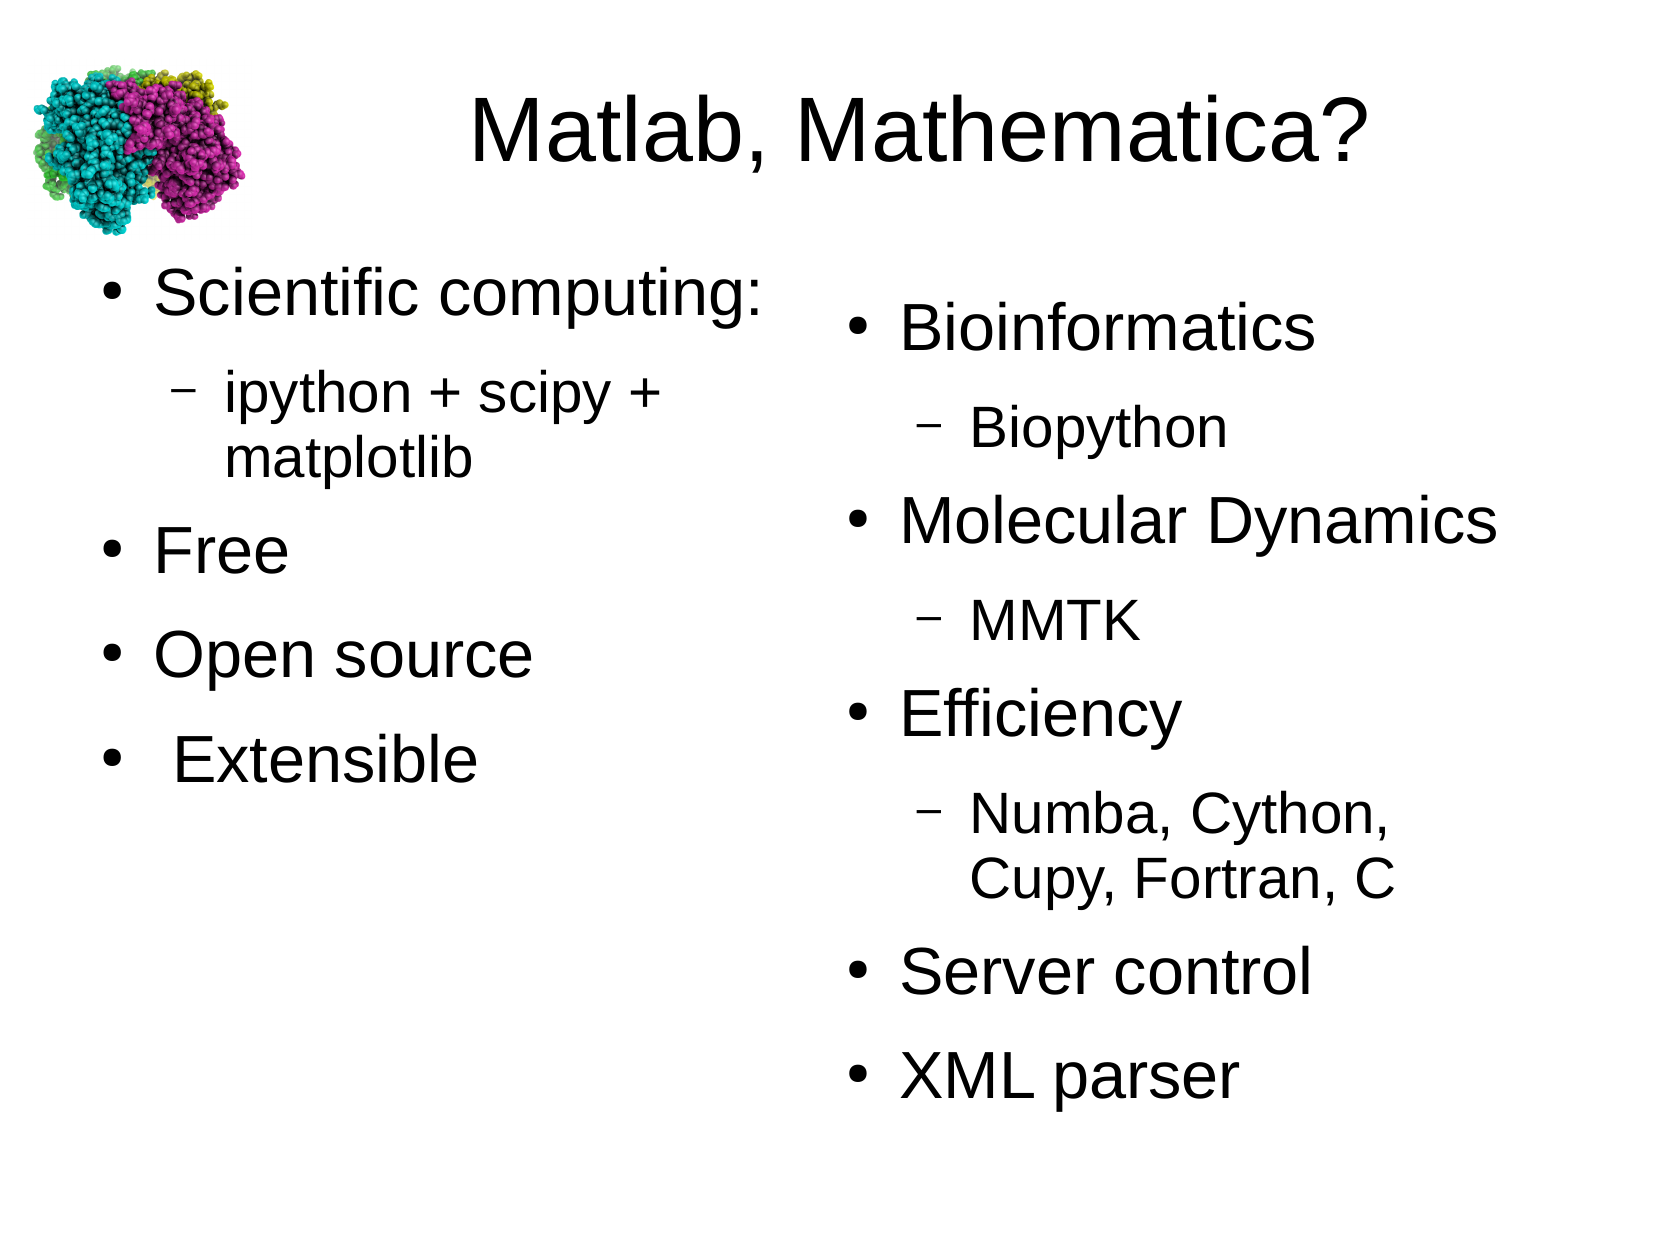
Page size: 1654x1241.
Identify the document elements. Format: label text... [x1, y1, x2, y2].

title Matlab, Mathematica? [270, 25, 1571, 233]
list Bioinformatics Biopython Molecular Dynamics MMTK Efficiency Numba, Cython, Cupy, Fortran, C Server control XML parser [828, 290, 1539, 1141]
list Scientific computing: ipython + scipy + matplotlib Free Open source Extensible [82, 255, 793, 1036]
picture [27, 59, 253, 240]
